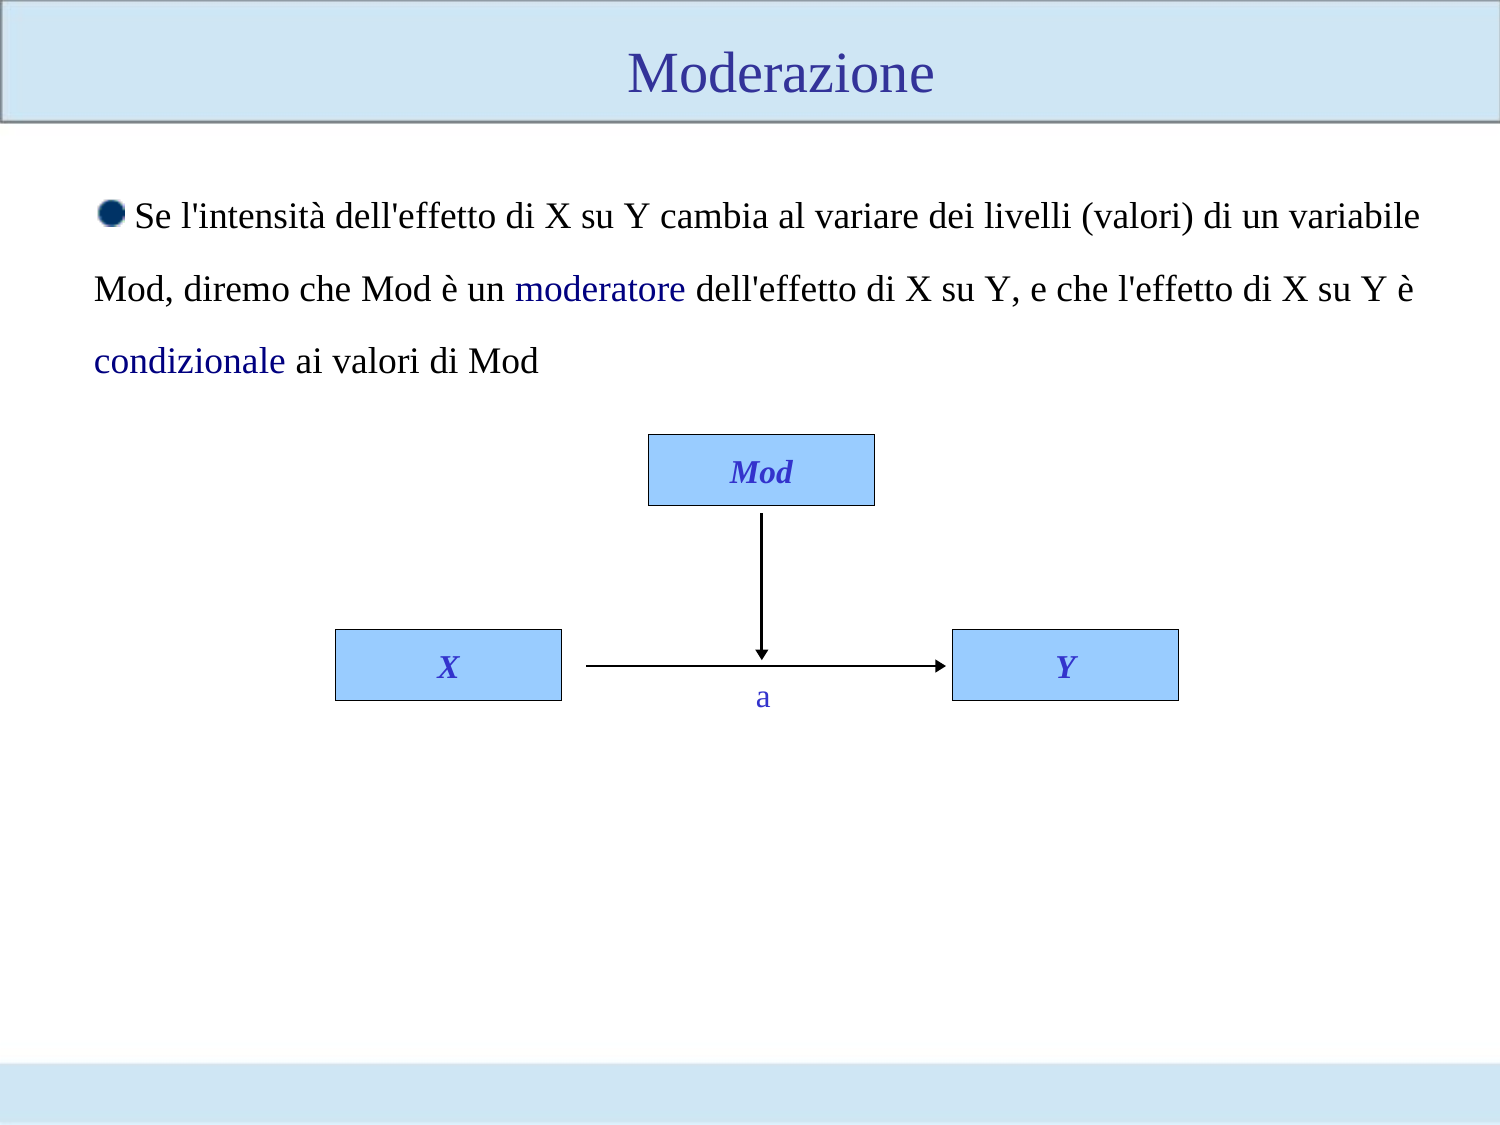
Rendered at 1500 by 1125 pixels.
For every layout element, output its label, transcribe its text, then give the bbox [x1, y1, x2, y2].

text_box Mod [648, 434, 875, 506]
picture [94, 196, 125, 227]
picture [0, 0, 1500, 1125]
text_box X [335, 629, 562, 701]
text_box a [666, 666, 860, 774]
title Moderazione [249, 21, 1313, 117]
text_box Se l'intensità dell'effetto di X su Y cambia al variare dei livelli (valori) di un variabile Mod, diremo che Mod è un moderatore dell'effetto di X su Y, e che l'effetto di X su Y è condizionale ai valori di Mod [79, 148, 1500, 389]
text_box Y [952, 629, 1179, 701]
